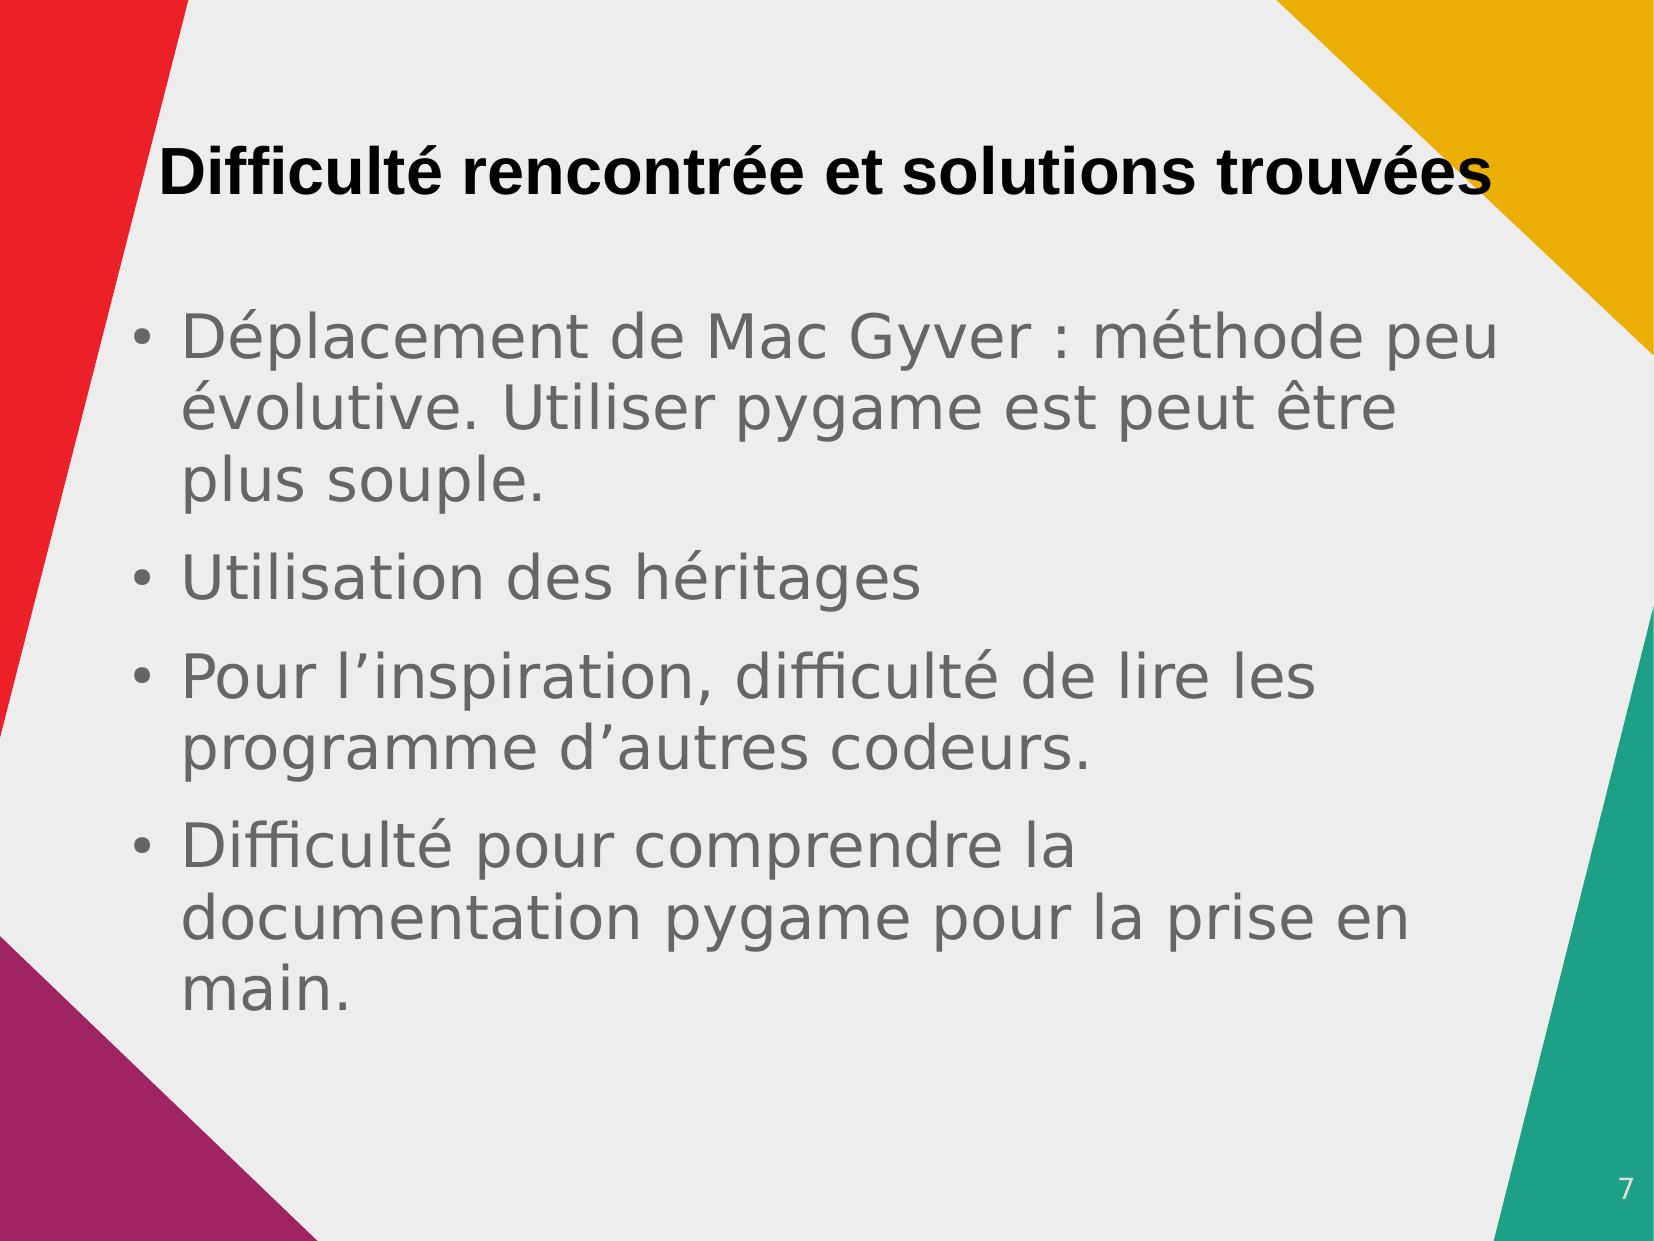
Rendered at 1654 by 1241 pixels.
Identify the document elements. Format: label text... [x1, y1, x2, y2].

title Difficulté rencontrée et solutions trouvées [114, 73, 1539, 271]
list Déplacement de Mac Gyver : méthode peu évolutive. Utiliser pygame est peut être plus souple. Utilisation des héritages Pour l’inspiration, difficulté de lire les programme d’autres codeurs. Difficulté pour comprendre la documentation pygame pour la prise en main. [114, 302, 1539, 1033]
